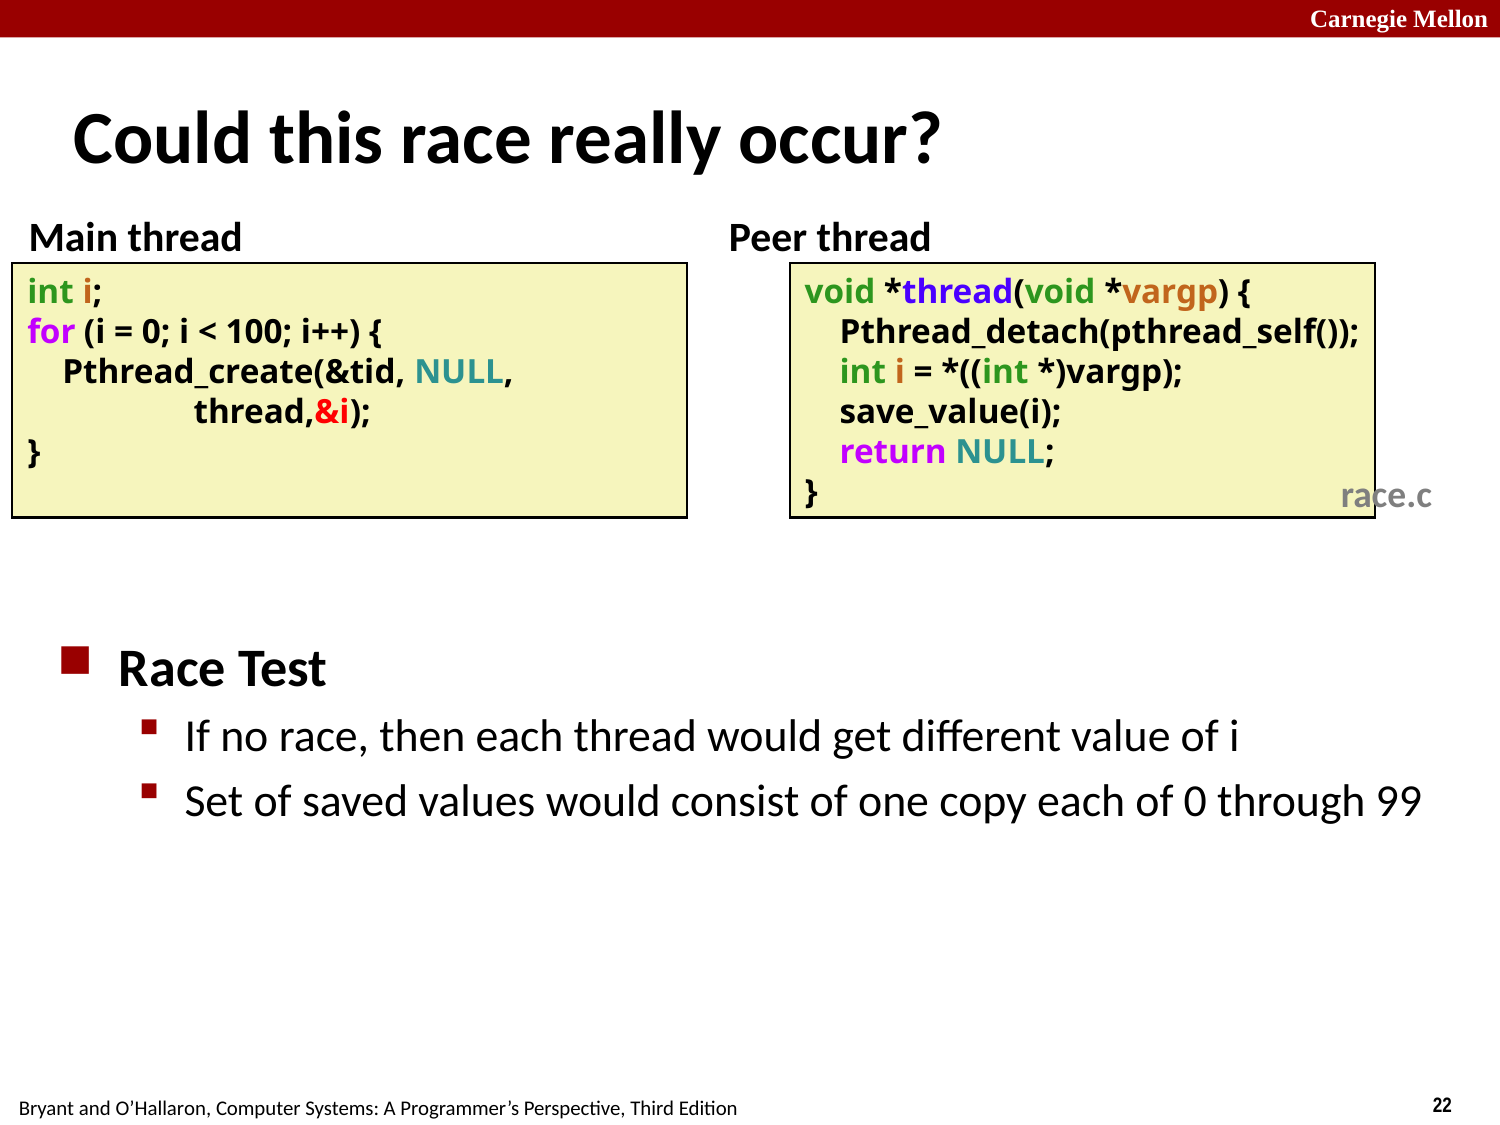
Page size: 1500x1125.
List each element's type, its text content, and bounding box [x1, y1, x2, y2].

text_box int i; for (i = 0; i < 100; i++) { Pthread_create(&tid, NULL, thread,&i); } [12, 263, 688, 518]
list Race Test If no race, then each thread would get different value of i Set of saved values would consist of one copy each of 0 through 99 [47, 624, 1450, 841]
text_box race.c [1326, 462, 1448, 523]
title Could this race really occur? [58, 71, 1304, 197]
text_box Main thread [13, 202, 258, 268]
text_box void *thread(void *vargp) { Pthread_detach(pthread_self()); int i = *((int *)vargp); save_value(i); return NULL; } [789, 263, 1375, 518]
text_box Peer thread [714, 202, 947, 268]
